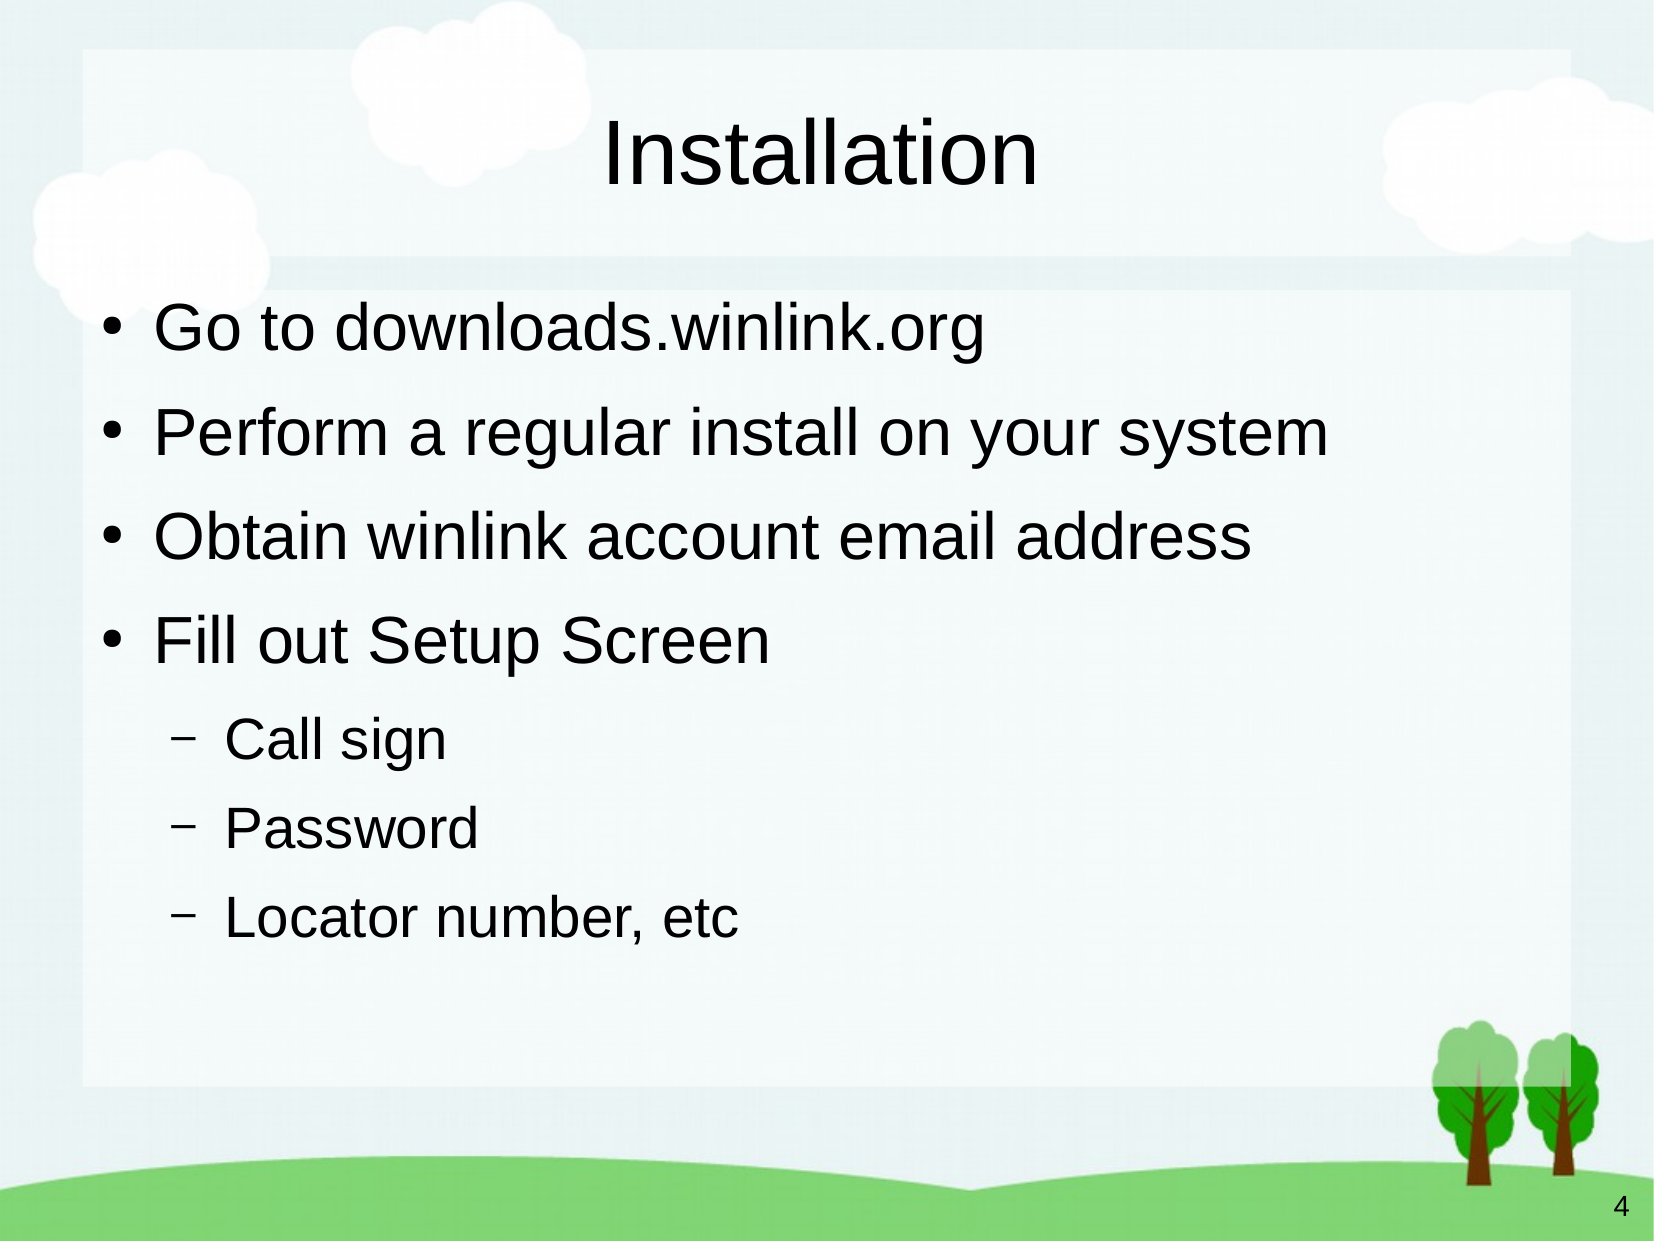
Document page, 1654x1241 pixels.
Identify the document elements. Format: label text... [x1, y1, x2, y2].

list Go to downloads.winlink.org Perform a regular install on your system Obtain winlink account email address Fill out Setup Screen Call sign Password Locator number, etc [82, 290, 1571, 1087]
picture [0, 0, 1654, 1241]
title Installation [82, 49, 1571, 257]
